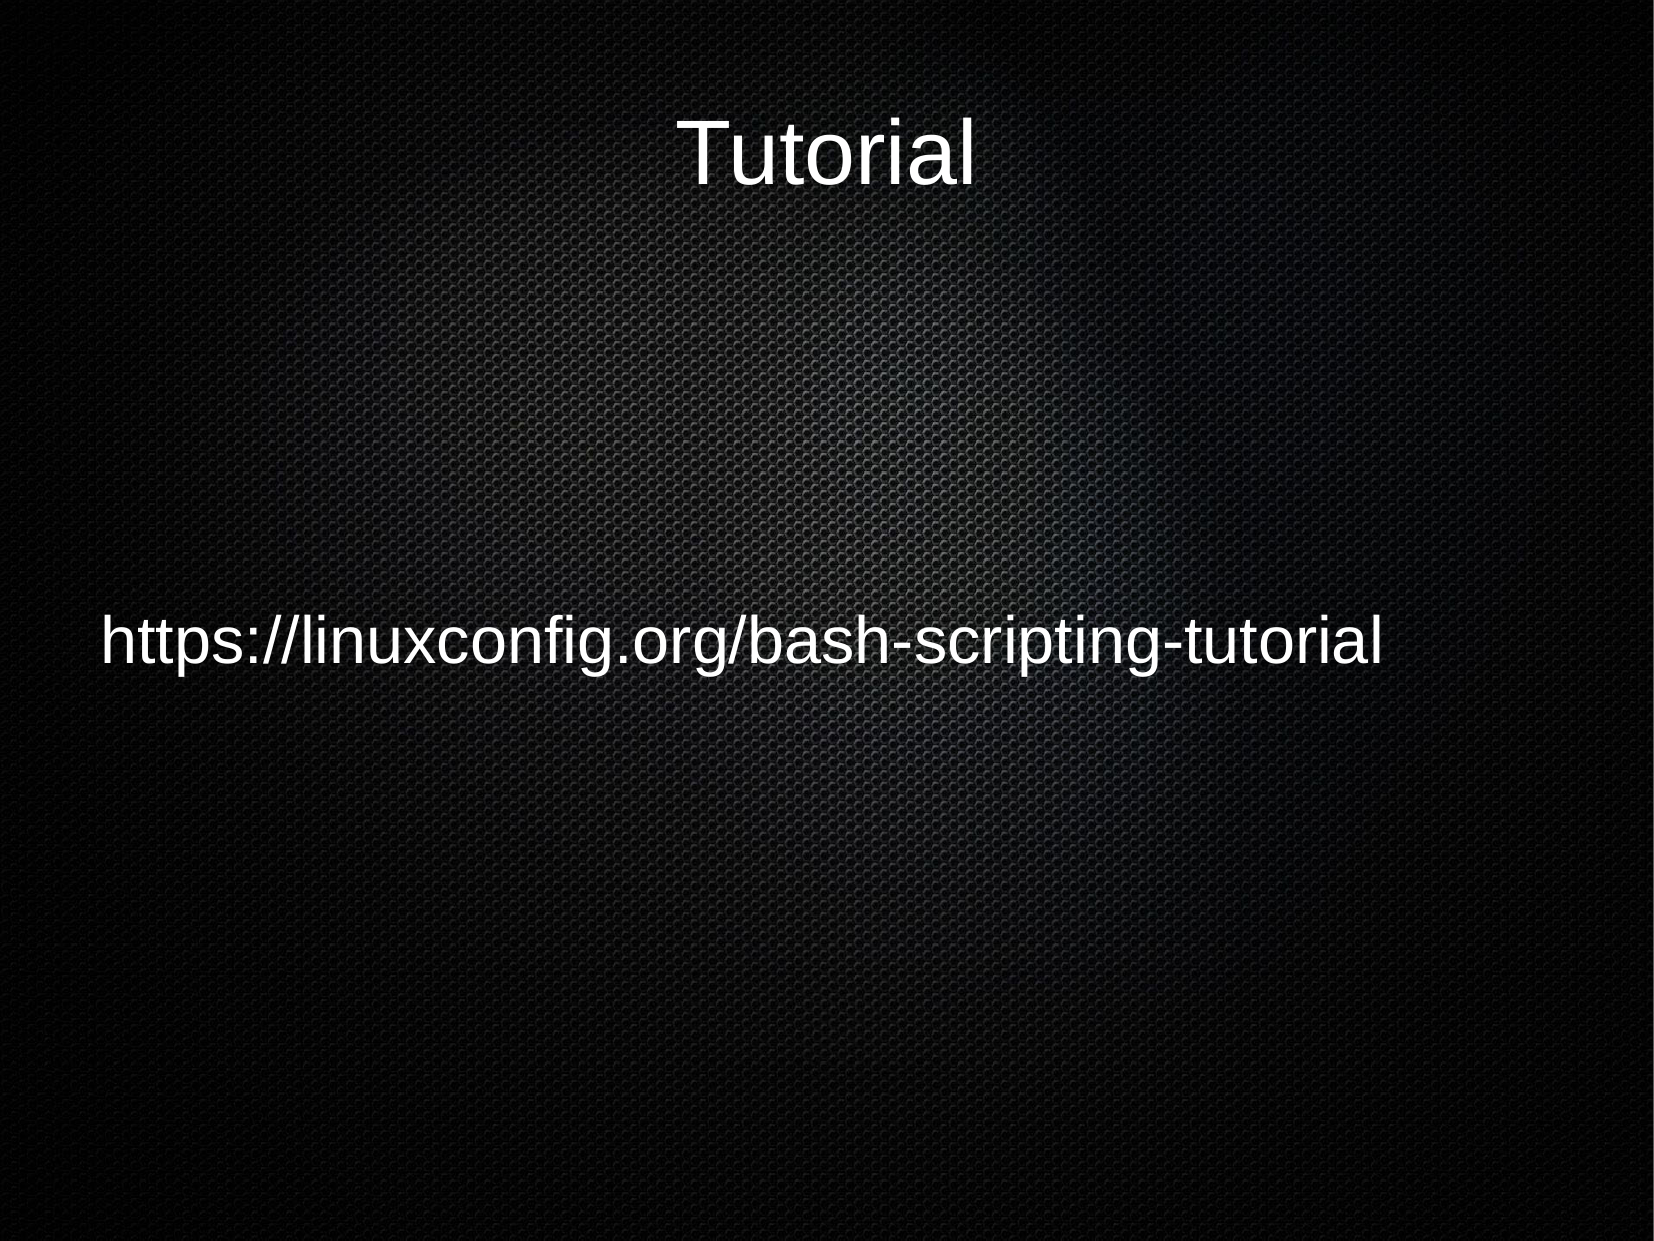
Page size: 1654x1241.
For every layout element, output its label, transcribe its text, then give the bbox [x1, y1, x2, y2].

title Tutorial [82, 49, 1571, 257]
picture [0, 0, 1654, 1241]
list https://linuxconfig.org/bash-scripting-tutorial [82, 290, 1571, 1010]
